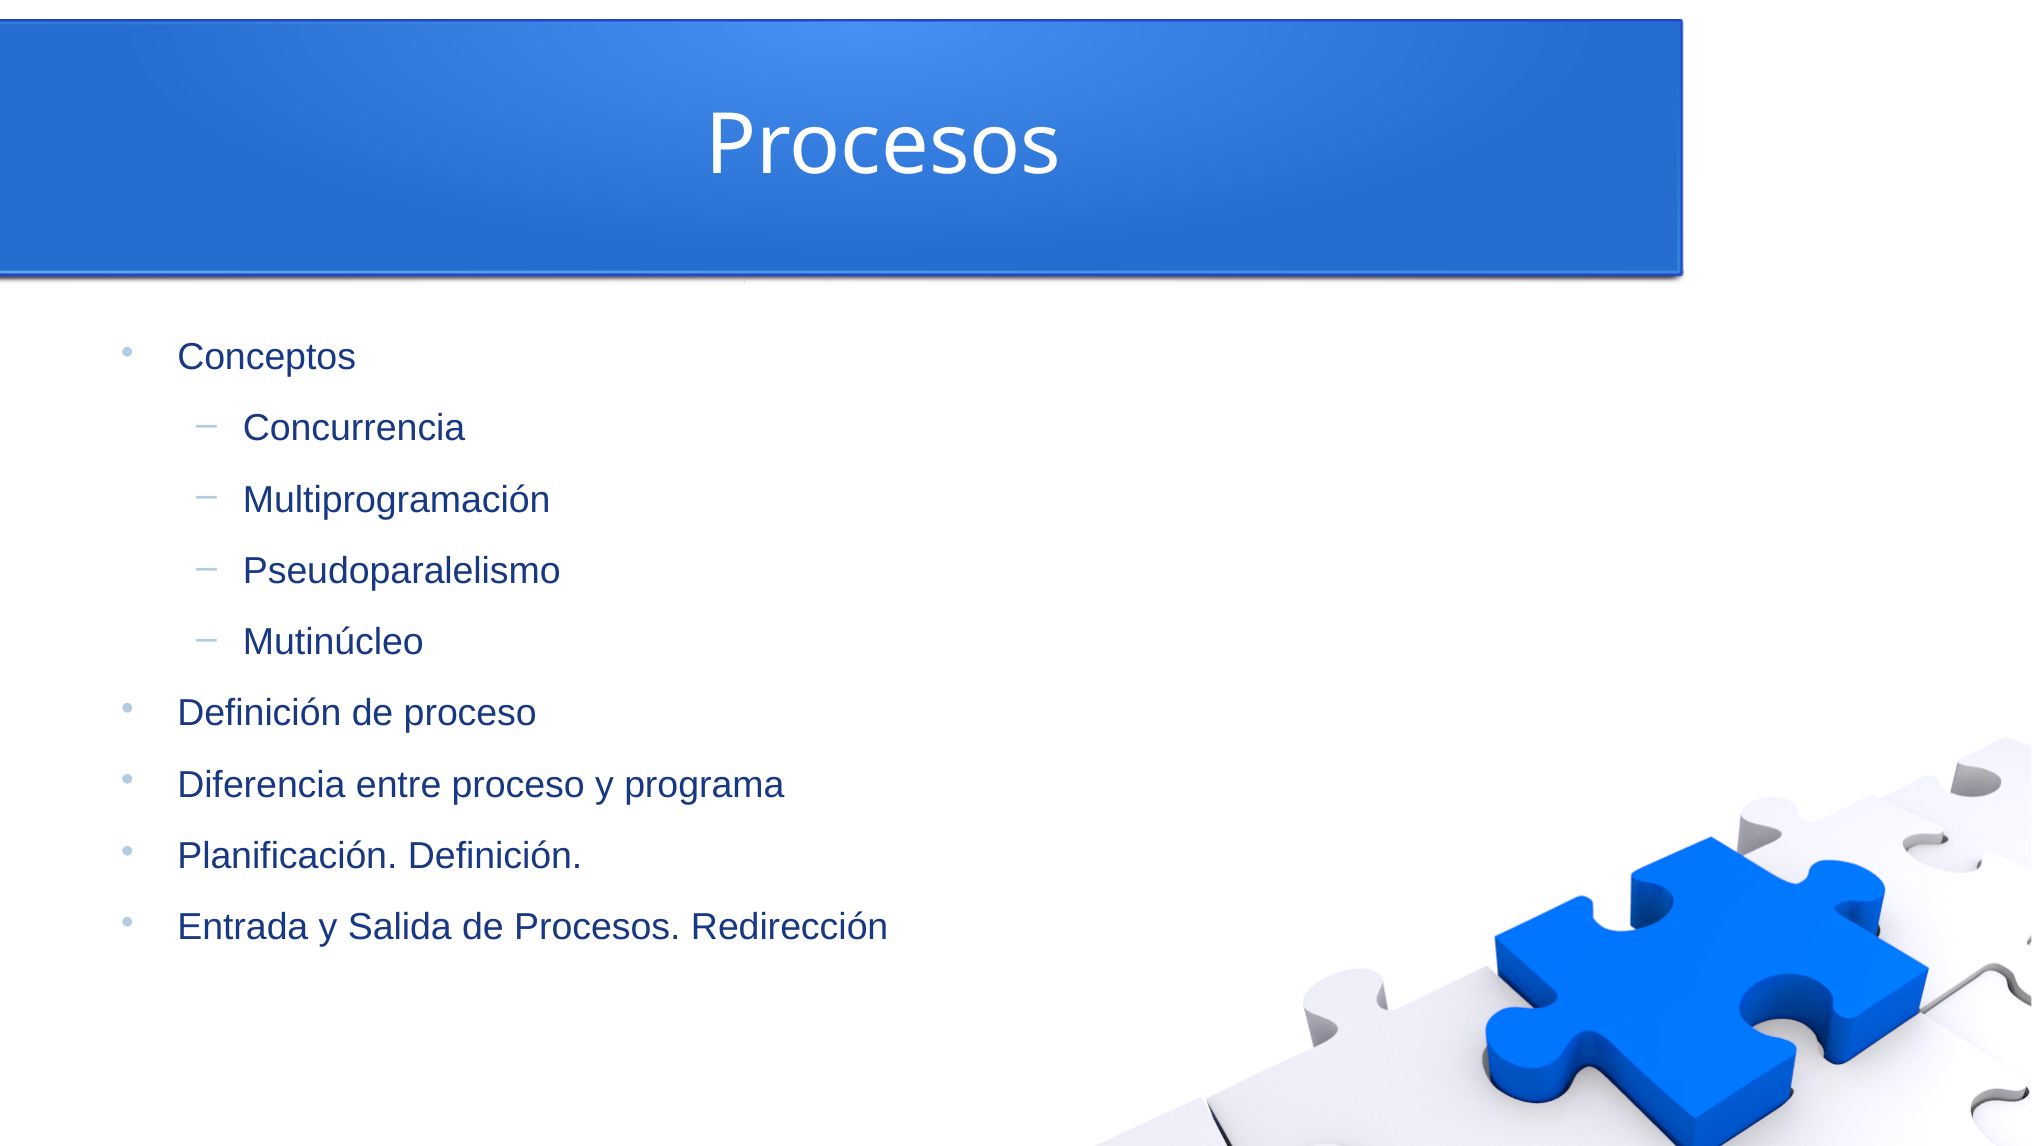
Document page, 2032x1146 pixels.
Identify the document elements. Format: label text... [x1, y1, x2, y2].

picture [0, 19, 1689, 284]
title Procesos [101, 45, 1666, 237]
picture [1264, 605, 2032, 1146]
text_box Conceptos Concurrencia Multiprogramación Pseudoparalelismo Mutinúcleo Definición de proceso Diferencia entre proceso y programa Planificación. Definición. Entrada y Salida de Procesos. Redirección [106, 307, 1264, 1146]
